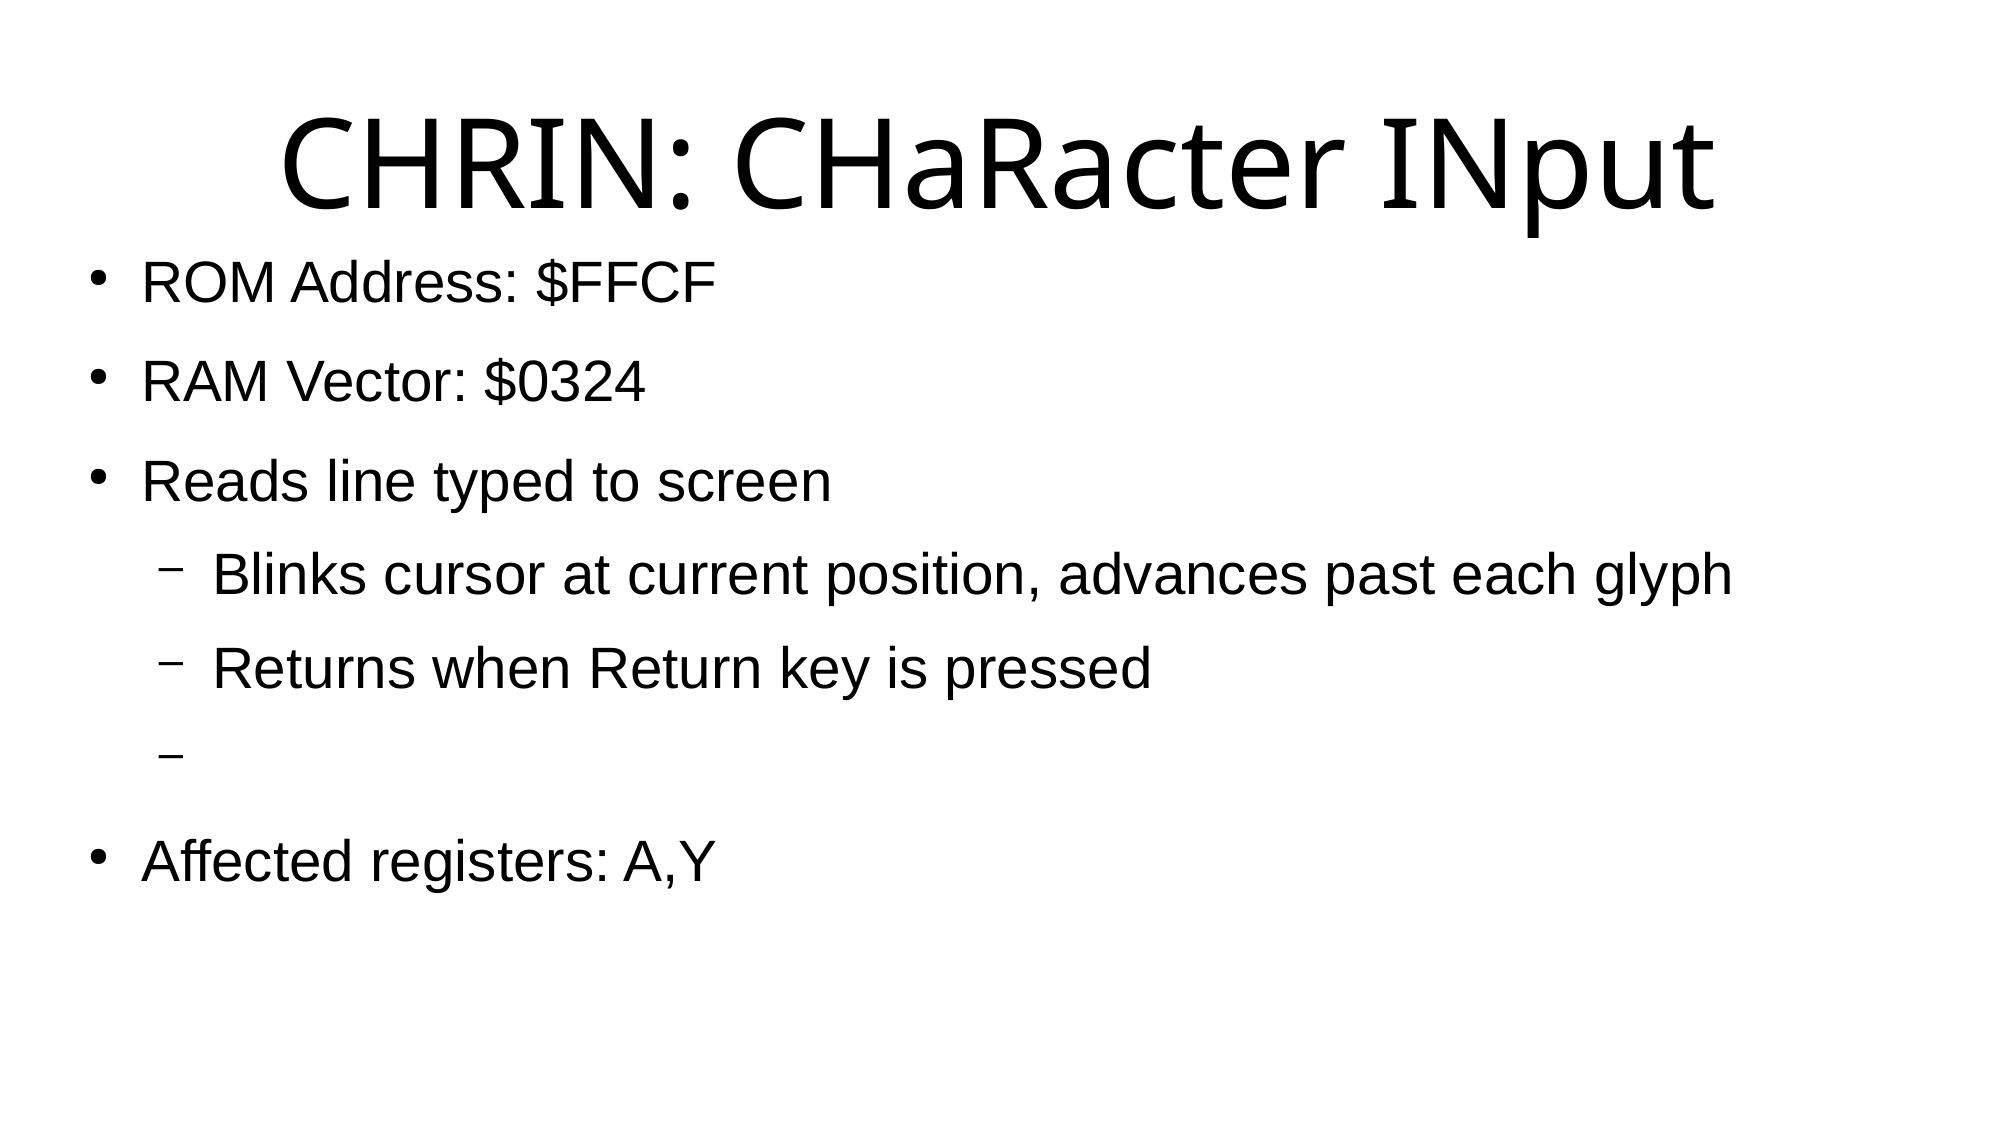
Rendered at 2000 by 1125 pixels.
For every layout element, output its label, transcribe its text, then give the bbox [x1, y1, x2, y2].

list ROM Address: $FFCF RAM Vector: $0324 Reads line typed to screen Blinks cursor at current position, advances past each glyph Returns when Return key is pressed Affected registers: A,Y [55, 278, 1908, 1063]
title CHRIN: CHaRacter INput [30, 59, 1966, 278]
